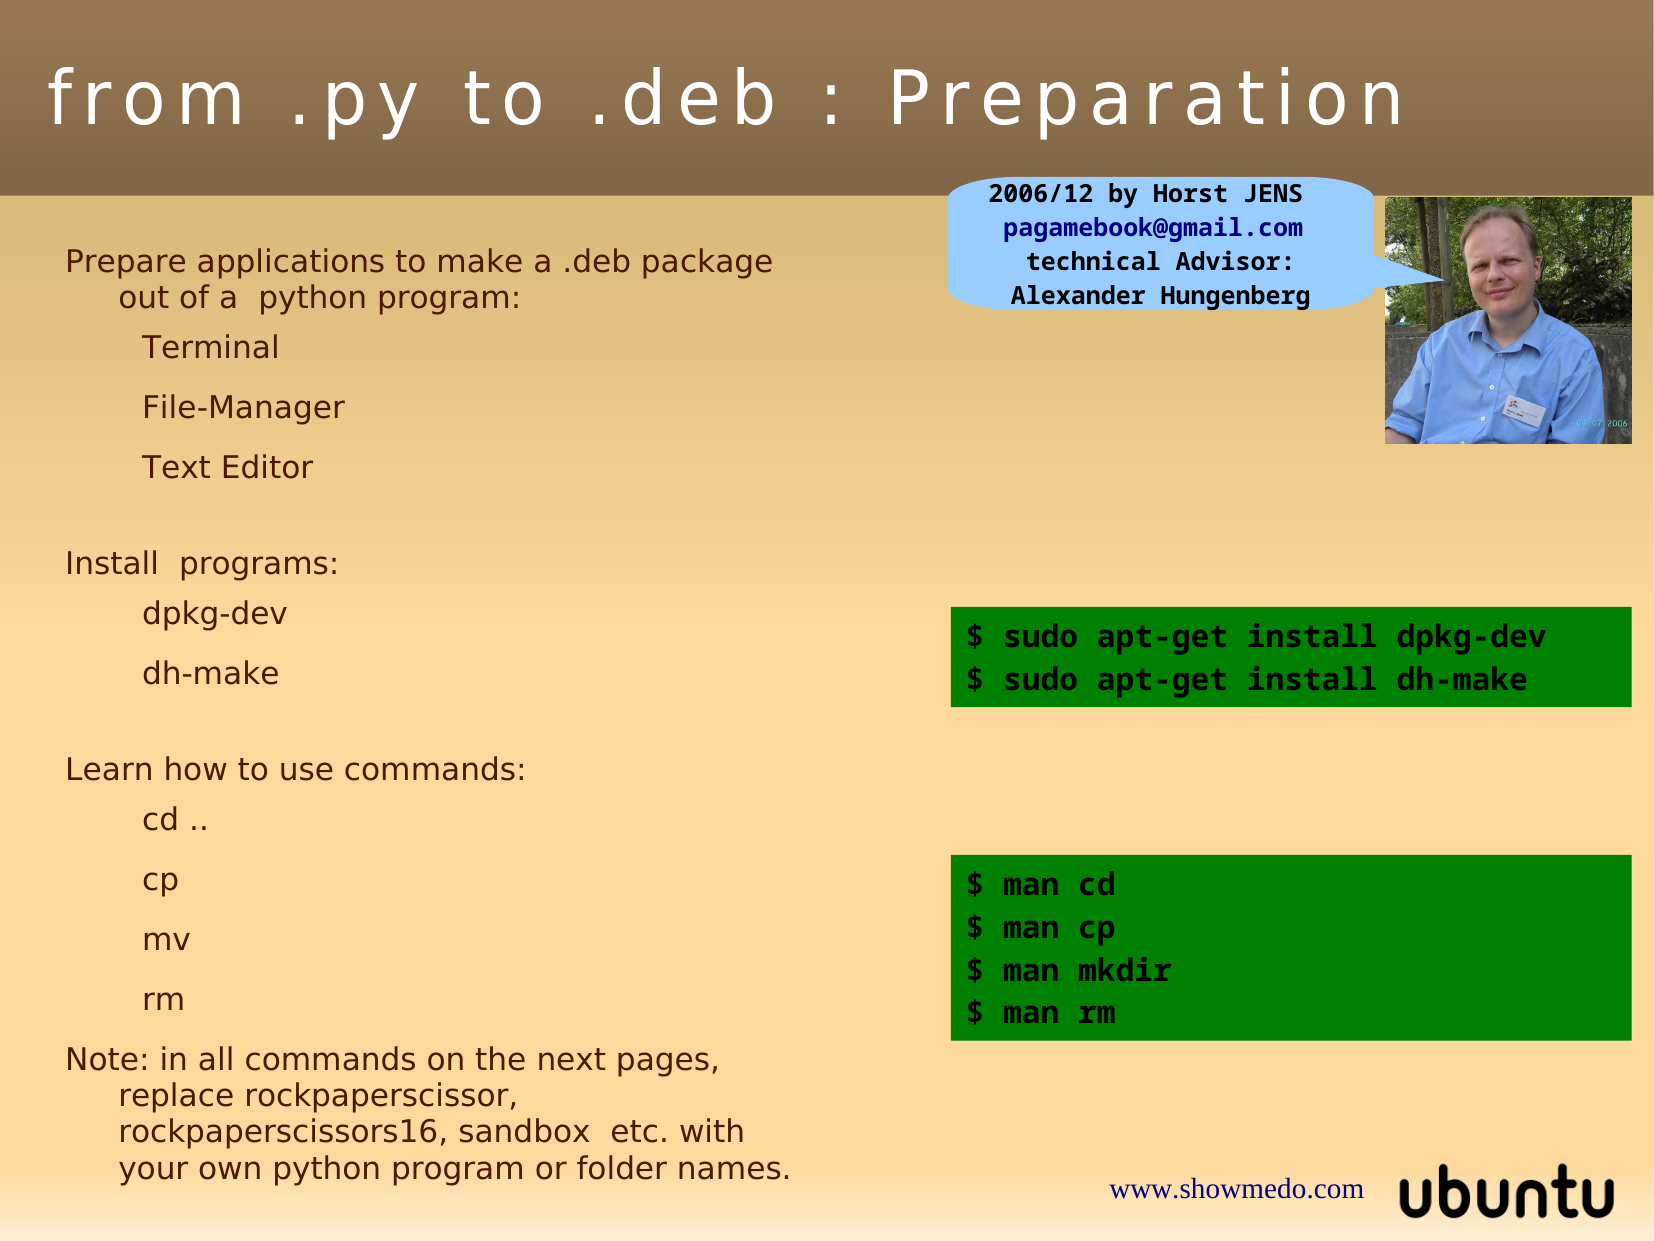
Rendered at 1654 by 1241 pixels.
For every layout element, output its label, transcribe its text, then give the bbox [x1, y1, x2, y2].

text_box $ man cd $ man cp $ man mkdir $ man rm [950, 854, 1632, 1019]
text_box $ sudo apt-get install dpkg-dev $ sudo apt-get install dh-make [950, 606, 1632, 697]
picture [0, 0, 1654, 1241]
text_box 2006/12 by Horst JENS pagamebook@gmail.com technical Advisor: Alexander Hungenberg [947, 176, 1446, 311]
list Prepare applications to make a .deb package out of a python program: Terminal File-Manager Text Editor Install programs: dpkg-dev dh-make Learn how to use commands: cd .. cp mv rm Note: in all commands on the next pages, replace rockpaperscissor, rockpaperscissors16, sandbox etc. with your own python program or folder names. [47, 243, 807, 1187]
title from .py to .deb : Preparation [47, 0, 1632, 198]
